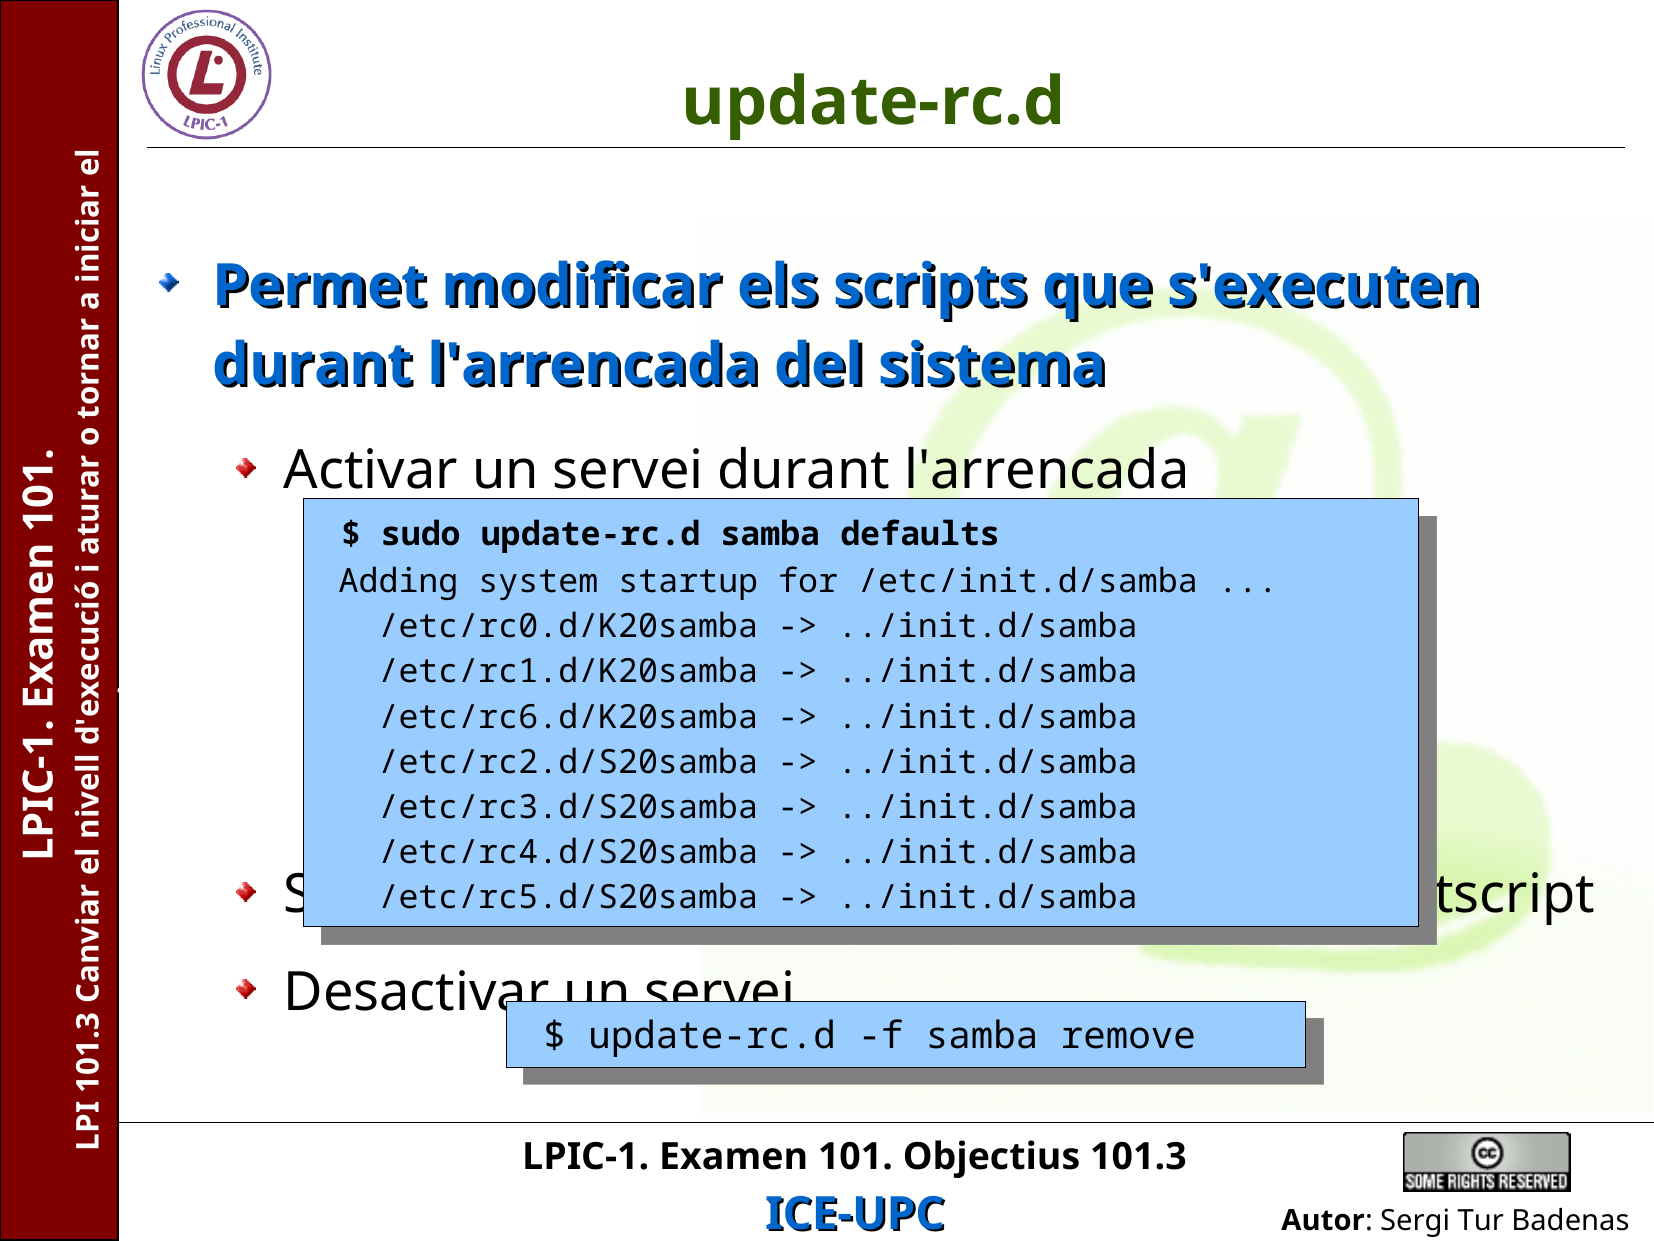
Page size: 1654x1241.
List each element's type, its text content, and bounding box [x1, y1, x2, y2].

title update-rc.d [129, 55, 1619, 142]
picture [1403, 1132, 1571, 1192]
list Permet modificar els scripts que s'executen durant l'arrencada del sistema Activar un servei durant l'arrencada S'utilitzen els nivells per defecte indicats al initscript Desactivar un servei [141, 242, 1630, 1078]
text_box $ update-rc.d -f samba remove [506, 1001, 1306, 1065]
text_box $ sudo update-rc.d samba defaults Adding system startup for /etc/init.d/samba ... /etc/rc0.d/K20samba -> ../init.d/samba /etc/rc1.d/K20samba -> ../init.d/samba /etc/rc6.d/K20samba -> ../init.d/samba /etc/rc2.d/S20samba -> ../init.d/samba /etc/rc3.d/S20samba -> ../init.d/samba /etc/rc4.d/S20samba -> ../init.d/samba /etc/rc5.d/S20samba -> ../init.d/samba [303, 498, 1419, 817]
picture [700, 217, 1654, 1113]
picture [135, 5, 277, 55]
